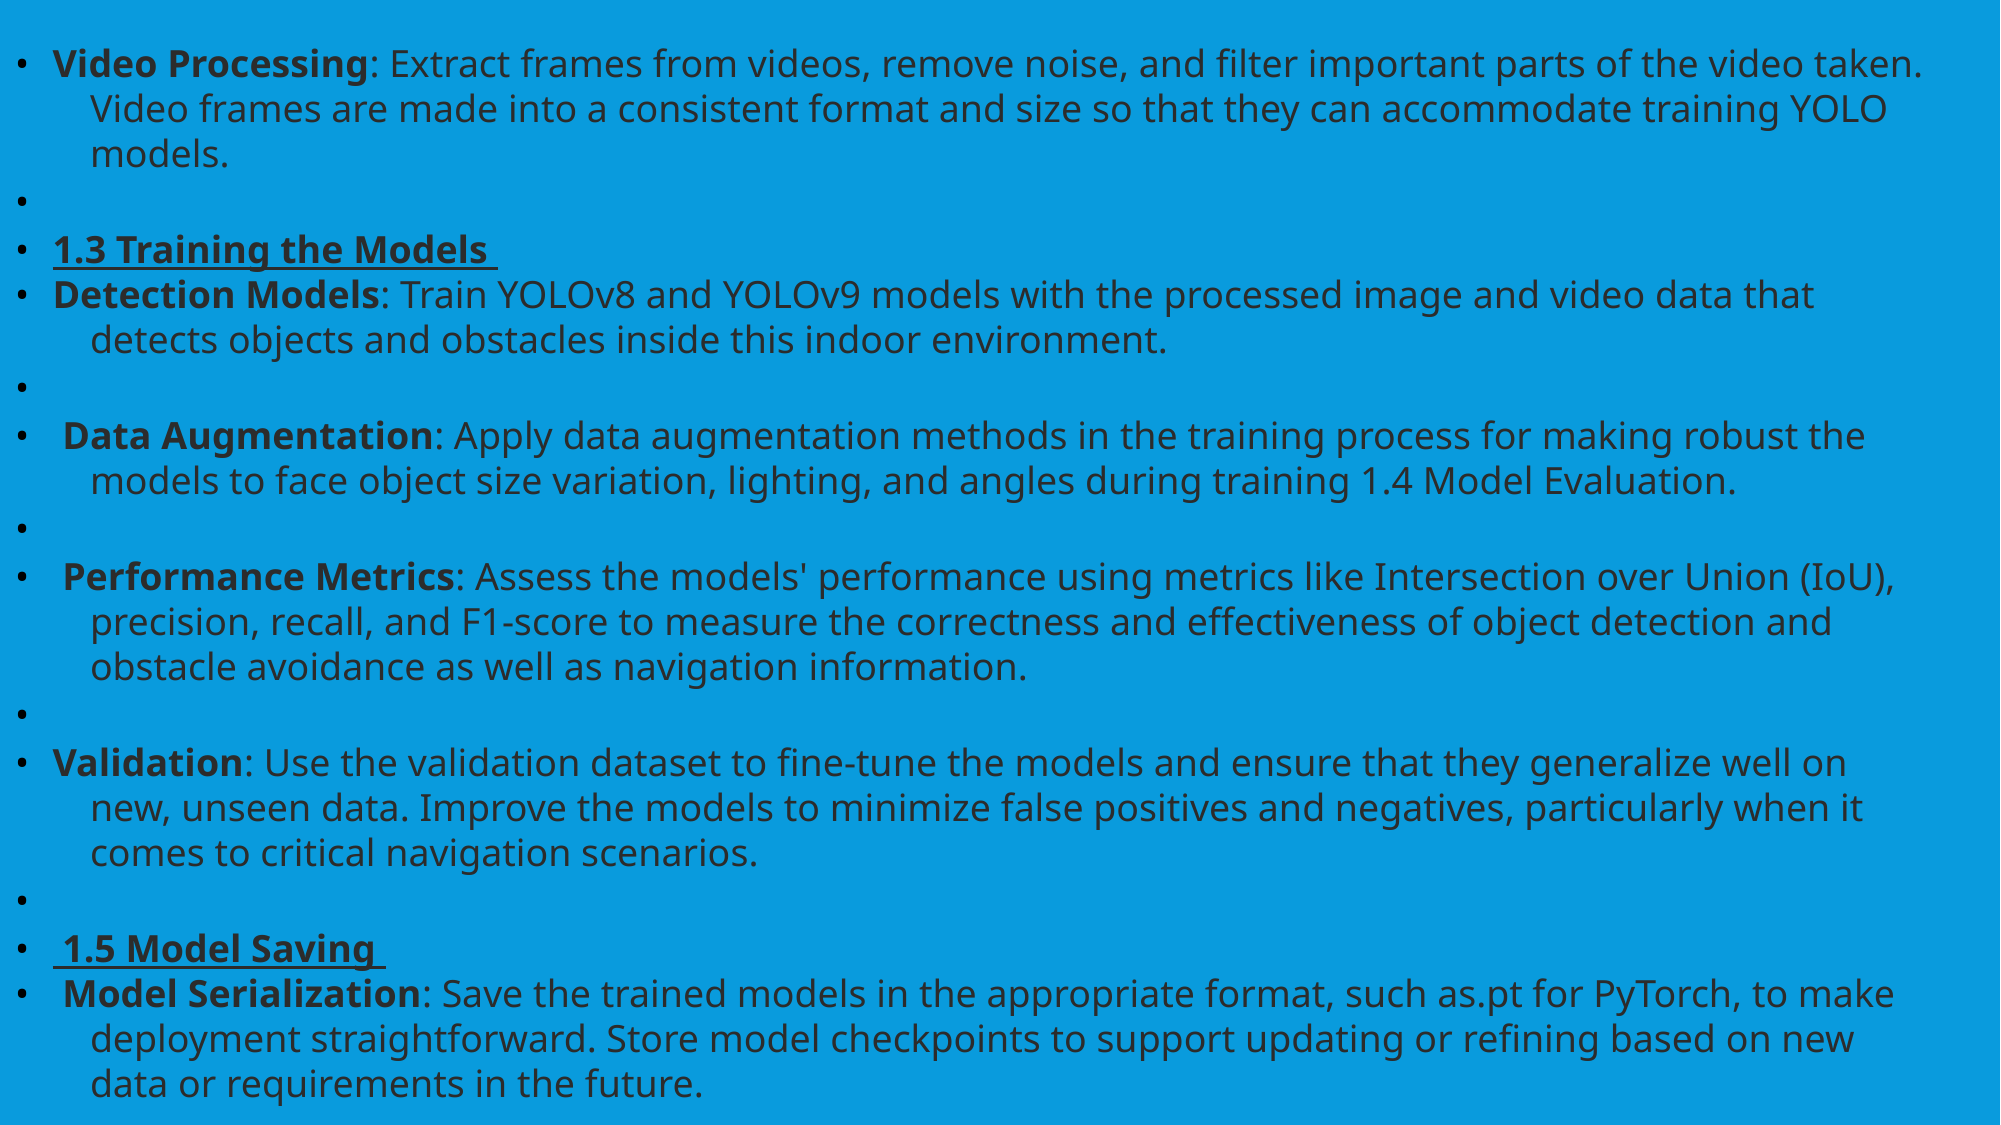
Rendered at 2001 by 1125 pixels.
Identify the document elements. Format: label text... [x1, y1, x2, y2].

text_box Video Processing: Extract frames from videos, remove noise, and filter important parts of the video taken. Video frames are made into a consistent format and size so that they can accommodate training YOLO models. 1.3 Training the Models Detection Models: Train YOLOv8 and YOLOv9 models with the processed image and video data that detects objects and obstacles inside this indoor environment. Data Augmentation: Apply data augmentation methods in the training process for making robust the models to face object size variation, lighting, and angles during training 1.4 Model Evaluation. Performance Metrics: Assess the models' performance using metrics like Intersection over Union (IoU), precision, recall, and F1-score to measure the correctness and effectiveness of object detection and obstacle avoidance as well as navigation information. Validation: Use the validation dataset to fine-tune the models and ensure that they generalize well on new, unseen data. Improve the models to minimize false positives and negatives, particularly when it comes to critical navigation scenarios. 1.5 Model Saving Model Serialization: Save the trained models in the appropriate format, such as.pt for PyTorch, to make deployment straightforward. Store model checkpoints to support updating or refining based on new data or requirements in the future. [0, 32, 1949, 1094]
